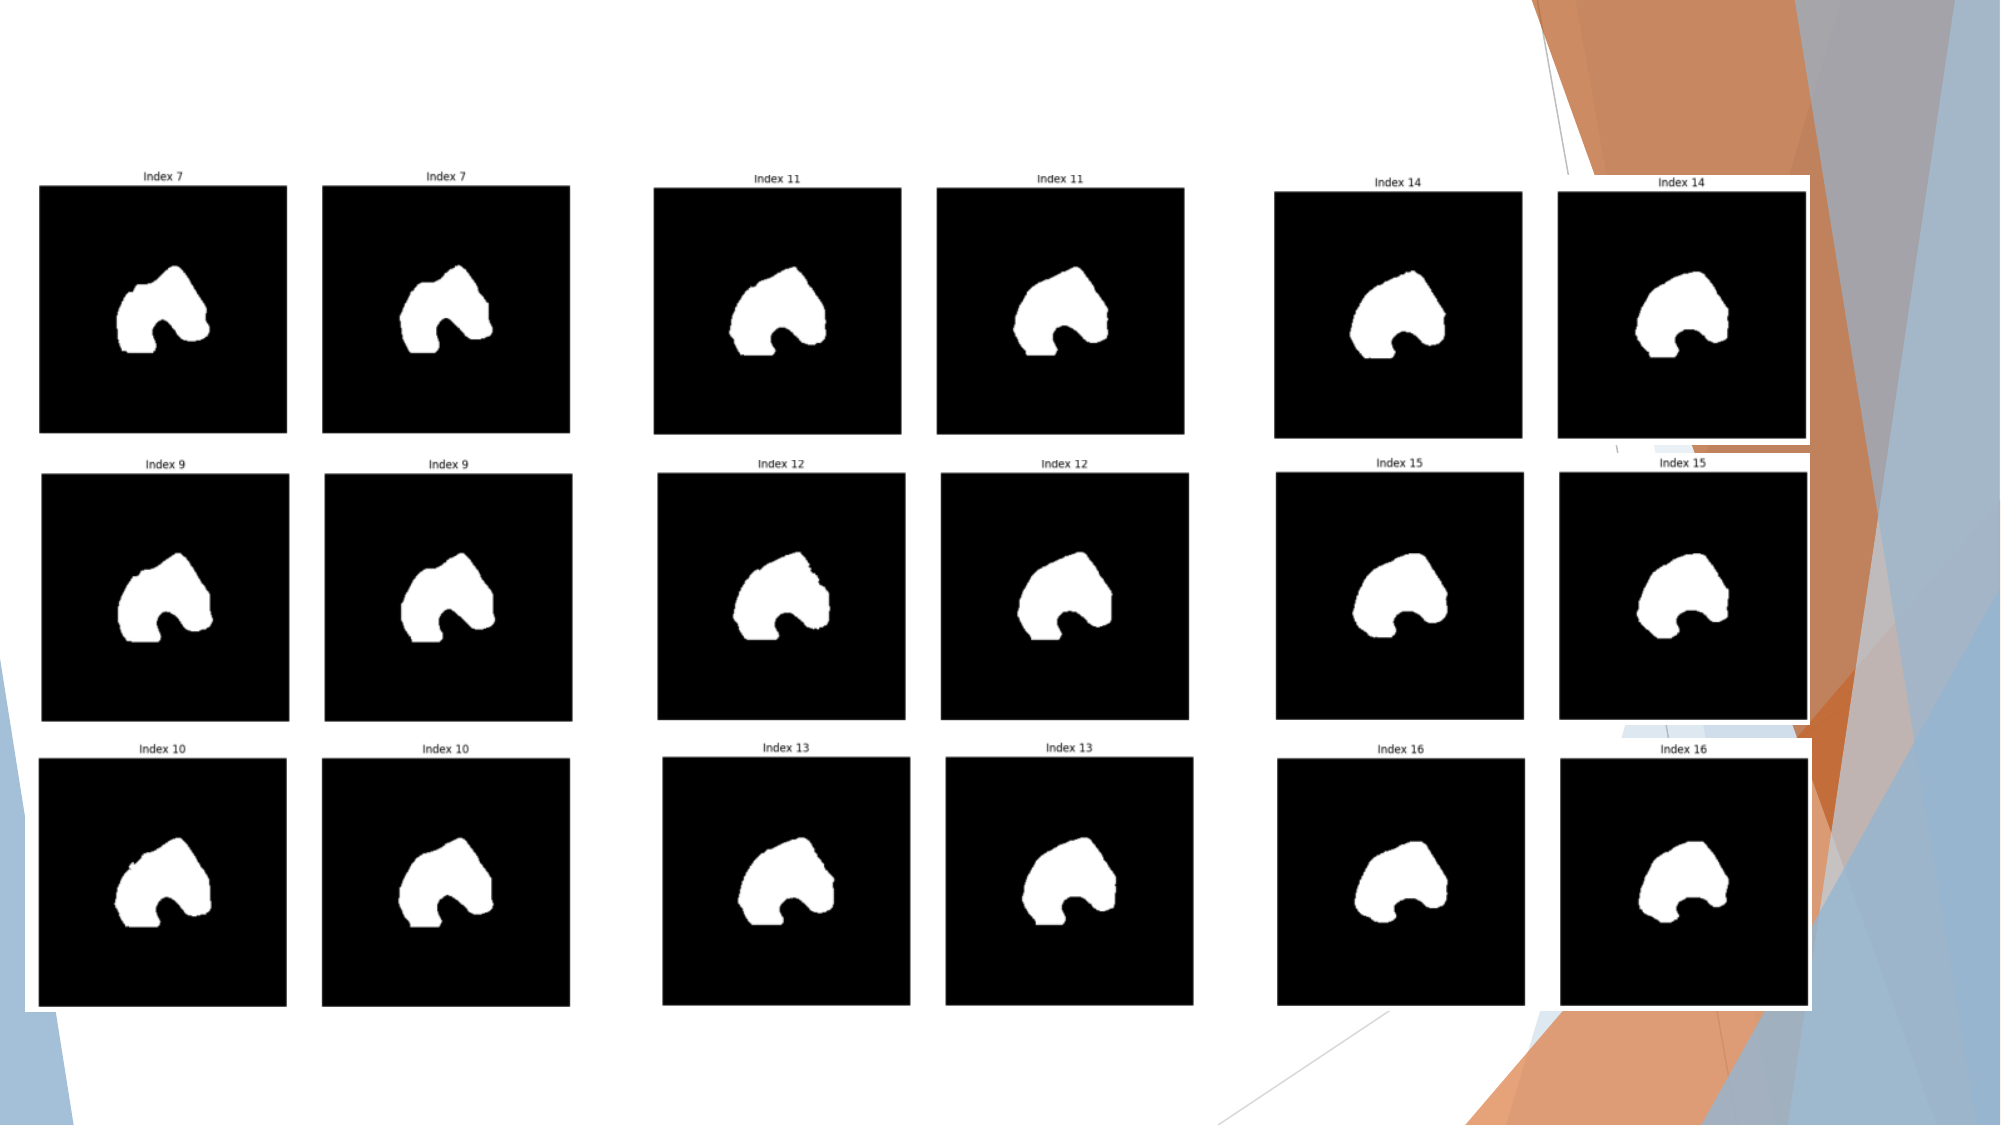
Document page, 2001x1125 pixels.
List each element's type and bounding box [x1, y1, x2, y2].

picture [655, 739, 1195, 1007]
picture [1271, 453, 1810, 725]
picture [25, 739, 574, 1012]
picture [39, 457, 574, 723]
picture [645, 460, 1193, 725]
picture [645, 175, 1186, 441]
picture [28, 164, 574, 441]
picture [1271, 738, 1812, 1011]
picture [1268, 175, 1810, 445]
